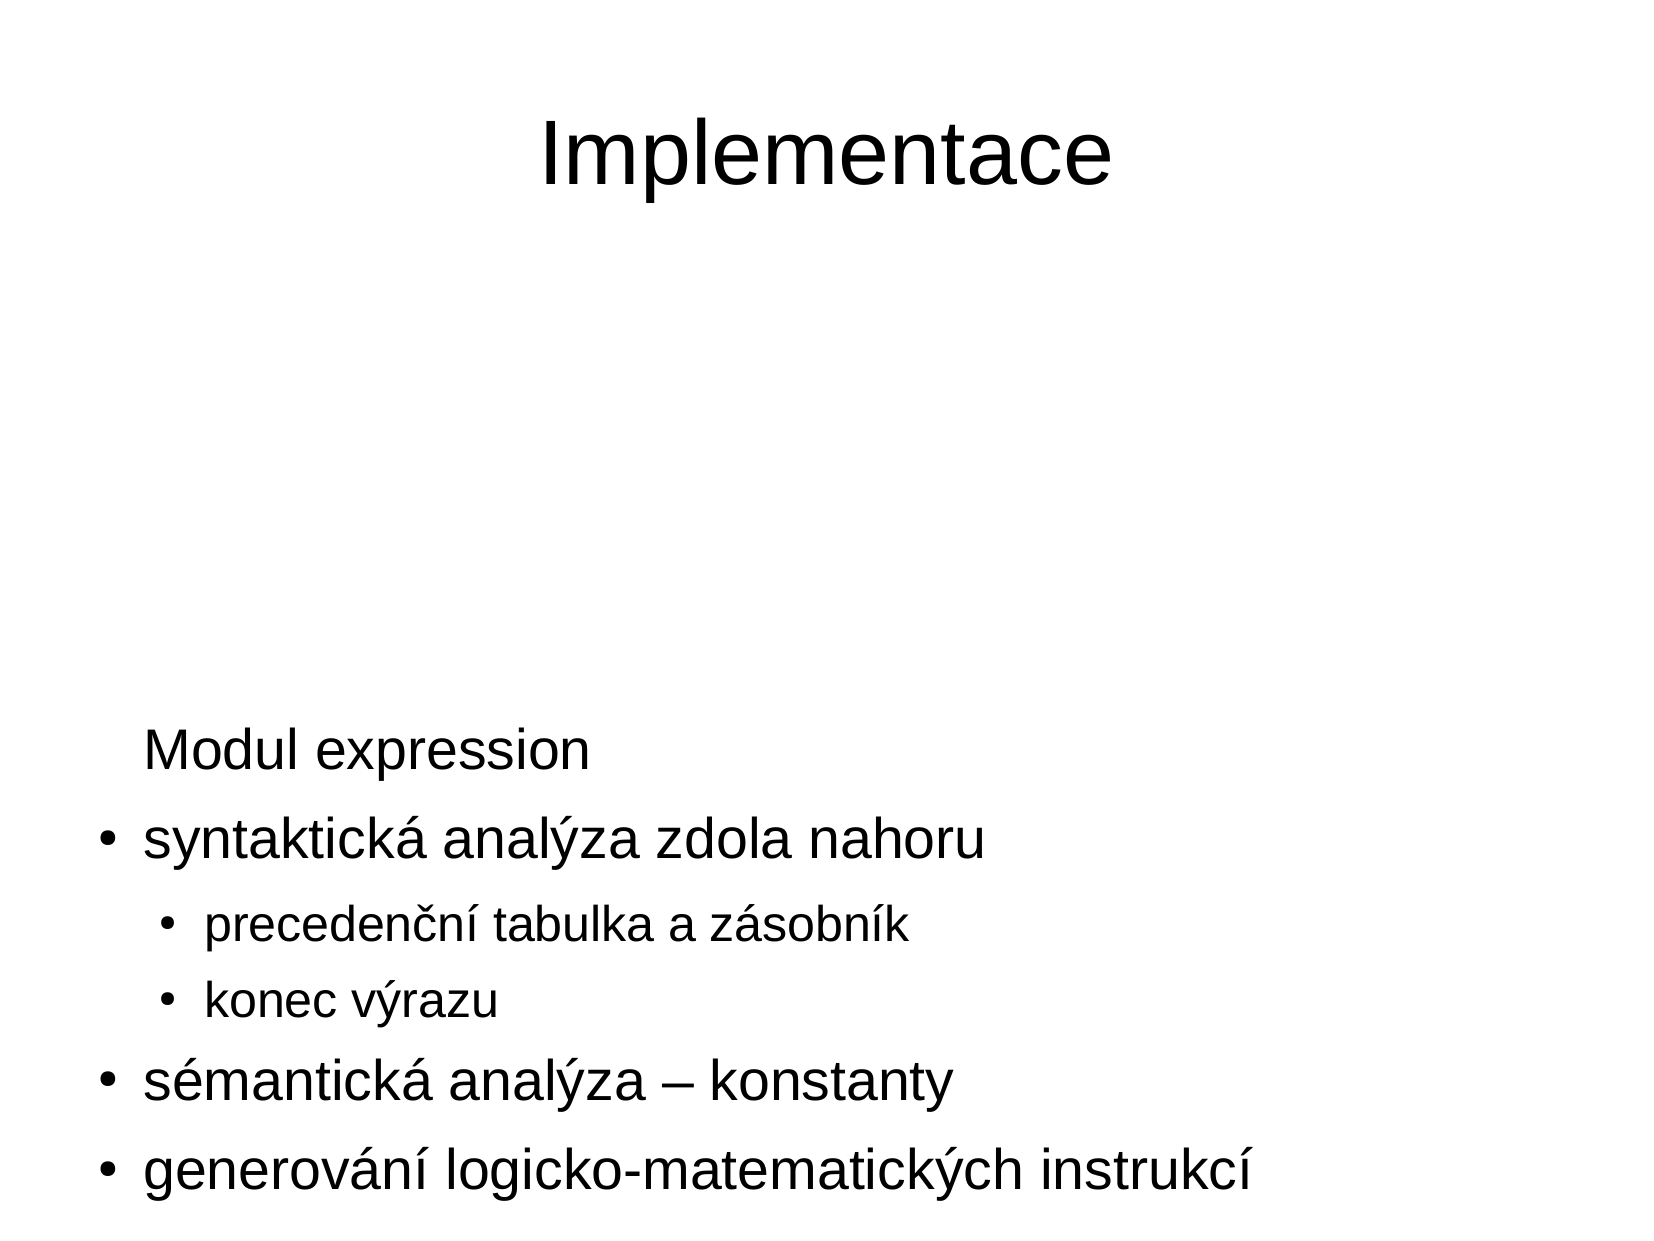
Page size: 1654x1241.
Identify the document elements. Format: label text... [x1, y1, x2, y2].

list Modul expression syntaktická analýza zdola nahoru precedenční tabulka a zásobník konec výrazu sémantická analýza – konstanty generování logicko-matematických instrukcí [82, 717, 1571, 1205]
title Implementace [82, 49, 1571, 257]
